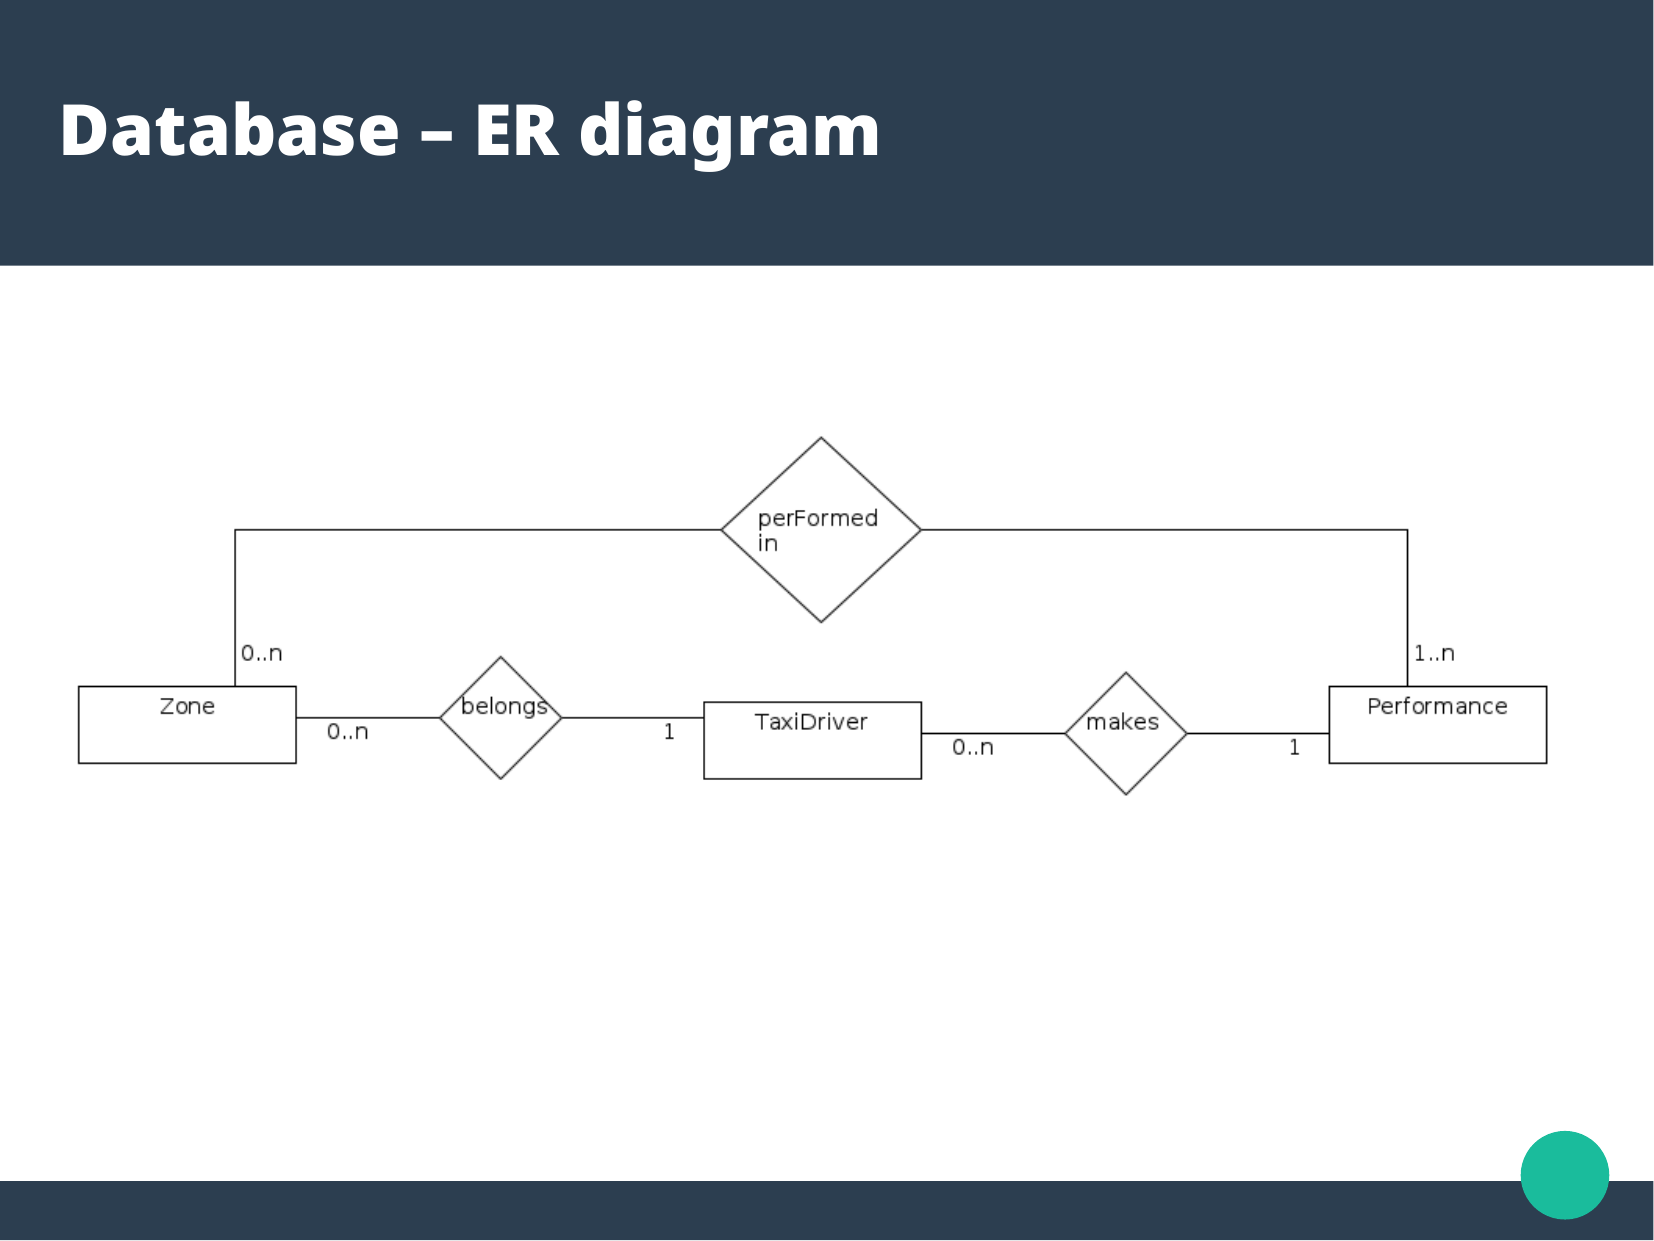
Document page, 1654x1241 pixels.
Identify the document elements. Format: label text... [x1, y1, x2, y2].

picture [47, 404, 1579, 827]
title Database – ER diagram [59, 49, 1595, 207]
